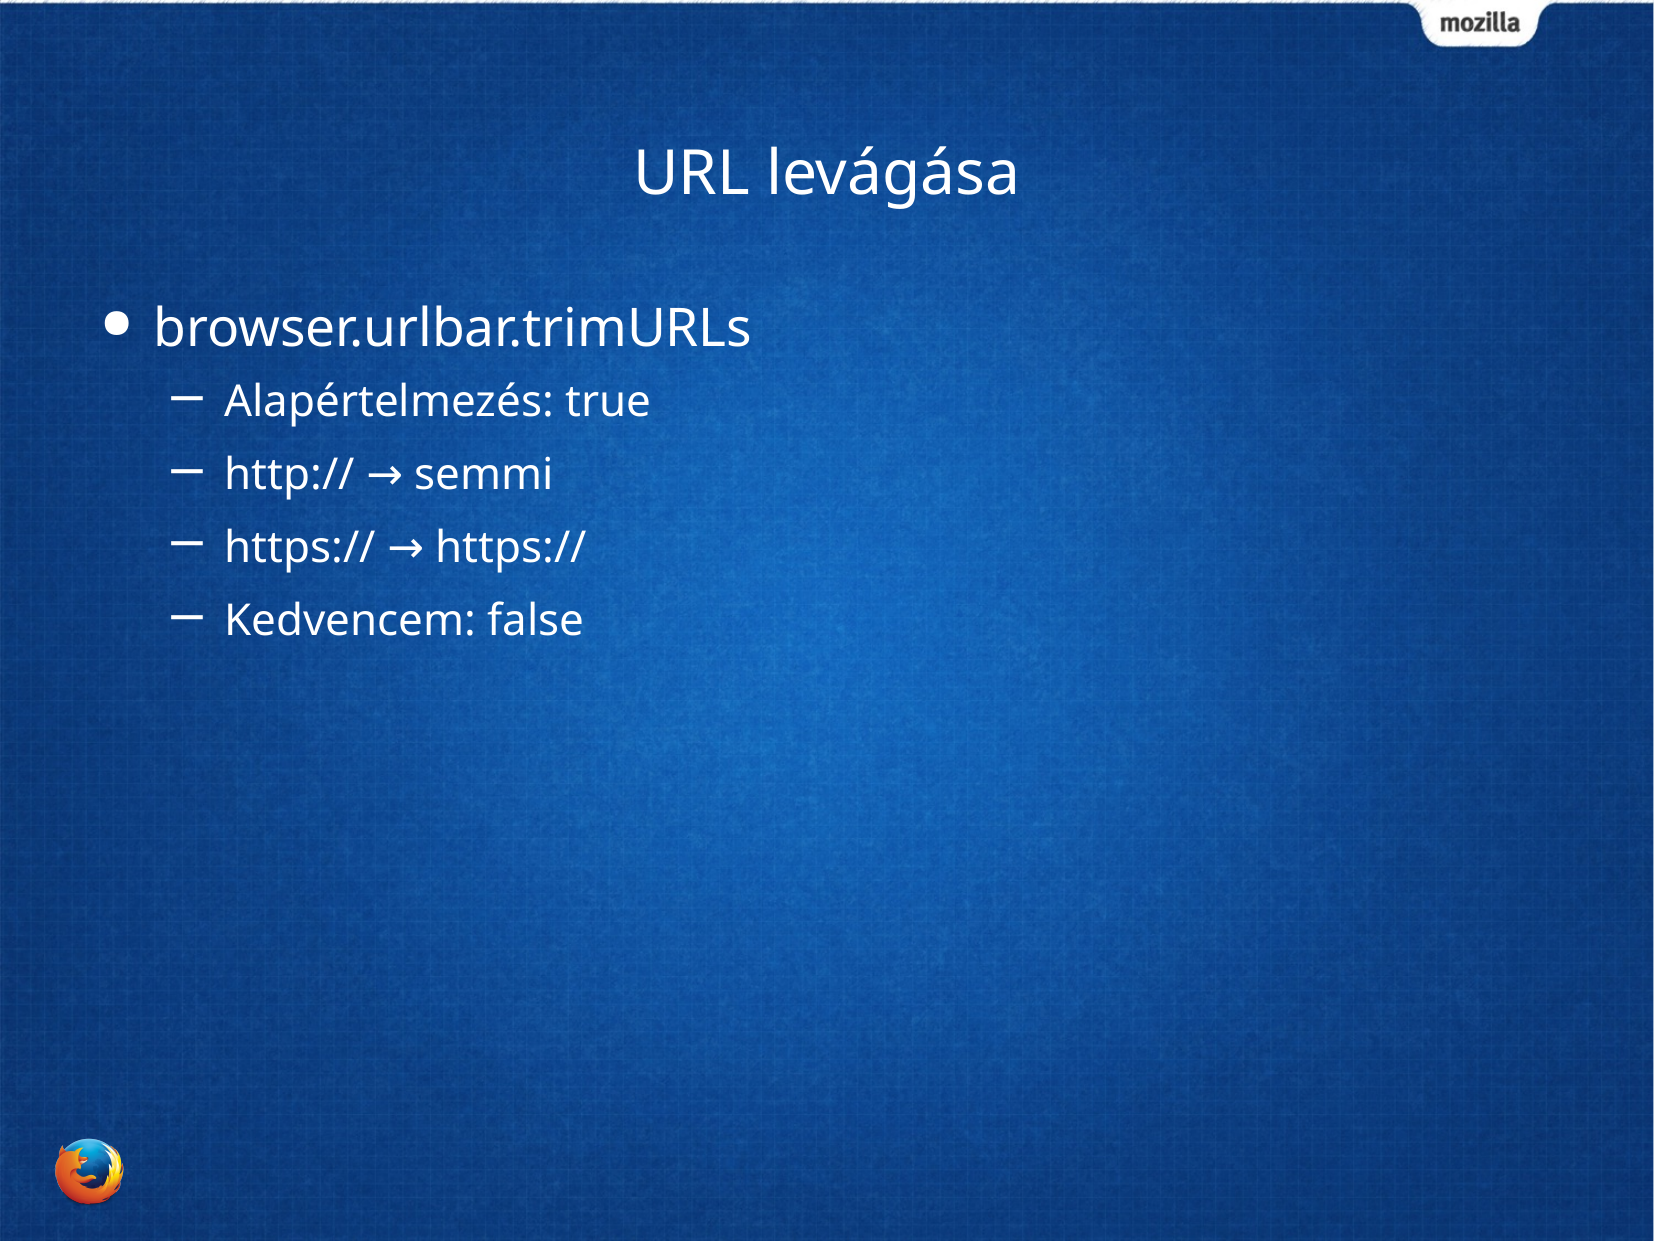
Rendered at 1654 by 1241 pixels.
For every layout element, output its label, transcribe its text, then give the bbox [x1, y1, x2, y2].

title URL levágása [82, 49, 1571, 257]
picture [0, 0, 1654, 1241]
list browser.urlbar.trimURLs Alapértelmezés: true http:// → semmi https:// → https:// Kedvencem: false [82, 289, 1571, 1108]
